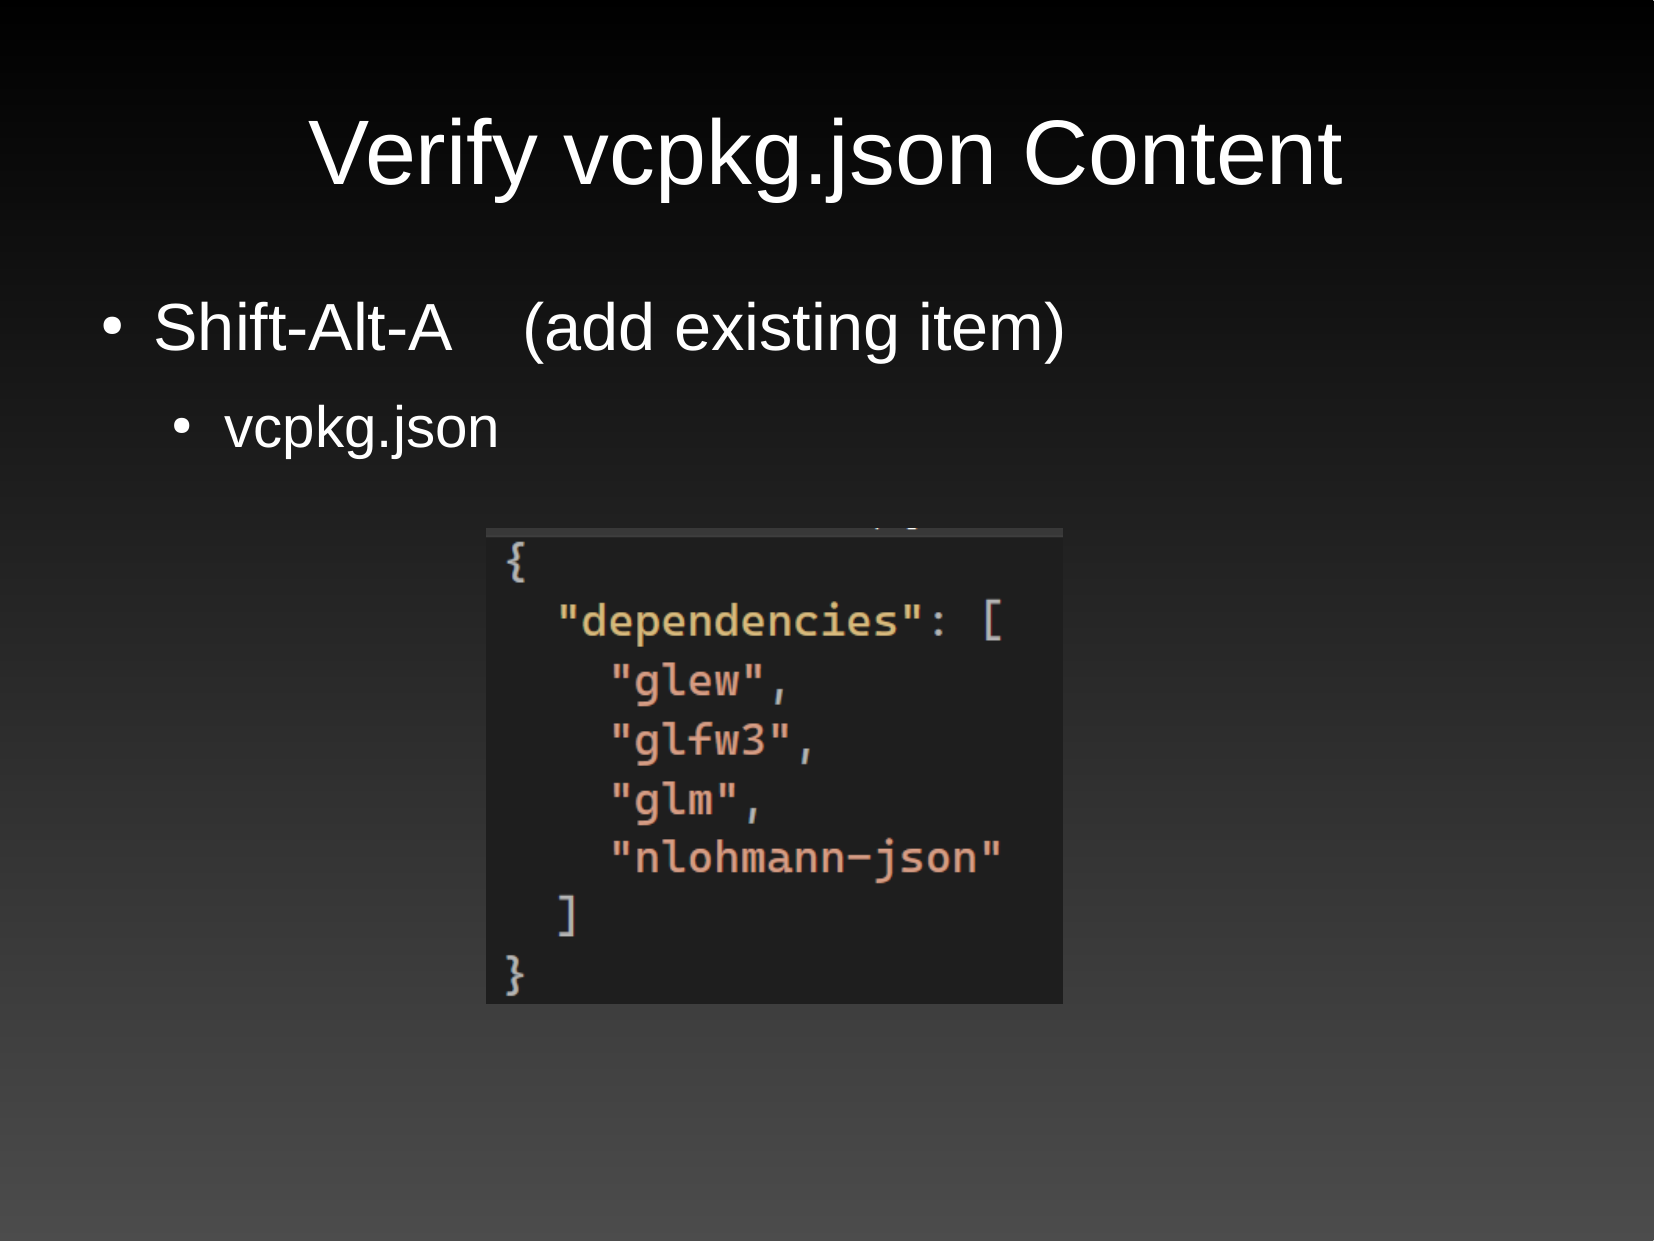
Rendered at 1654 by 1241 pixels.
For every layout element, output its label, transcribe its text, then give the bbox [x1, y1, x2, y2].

picture [486, 528, 1063, 1004]
title Verify vcpkg.json Content [82, 49, 1571, 257]
list Shift-Alt-A (add existing item) vcpkg.json [82, 290, 1571, 460]
